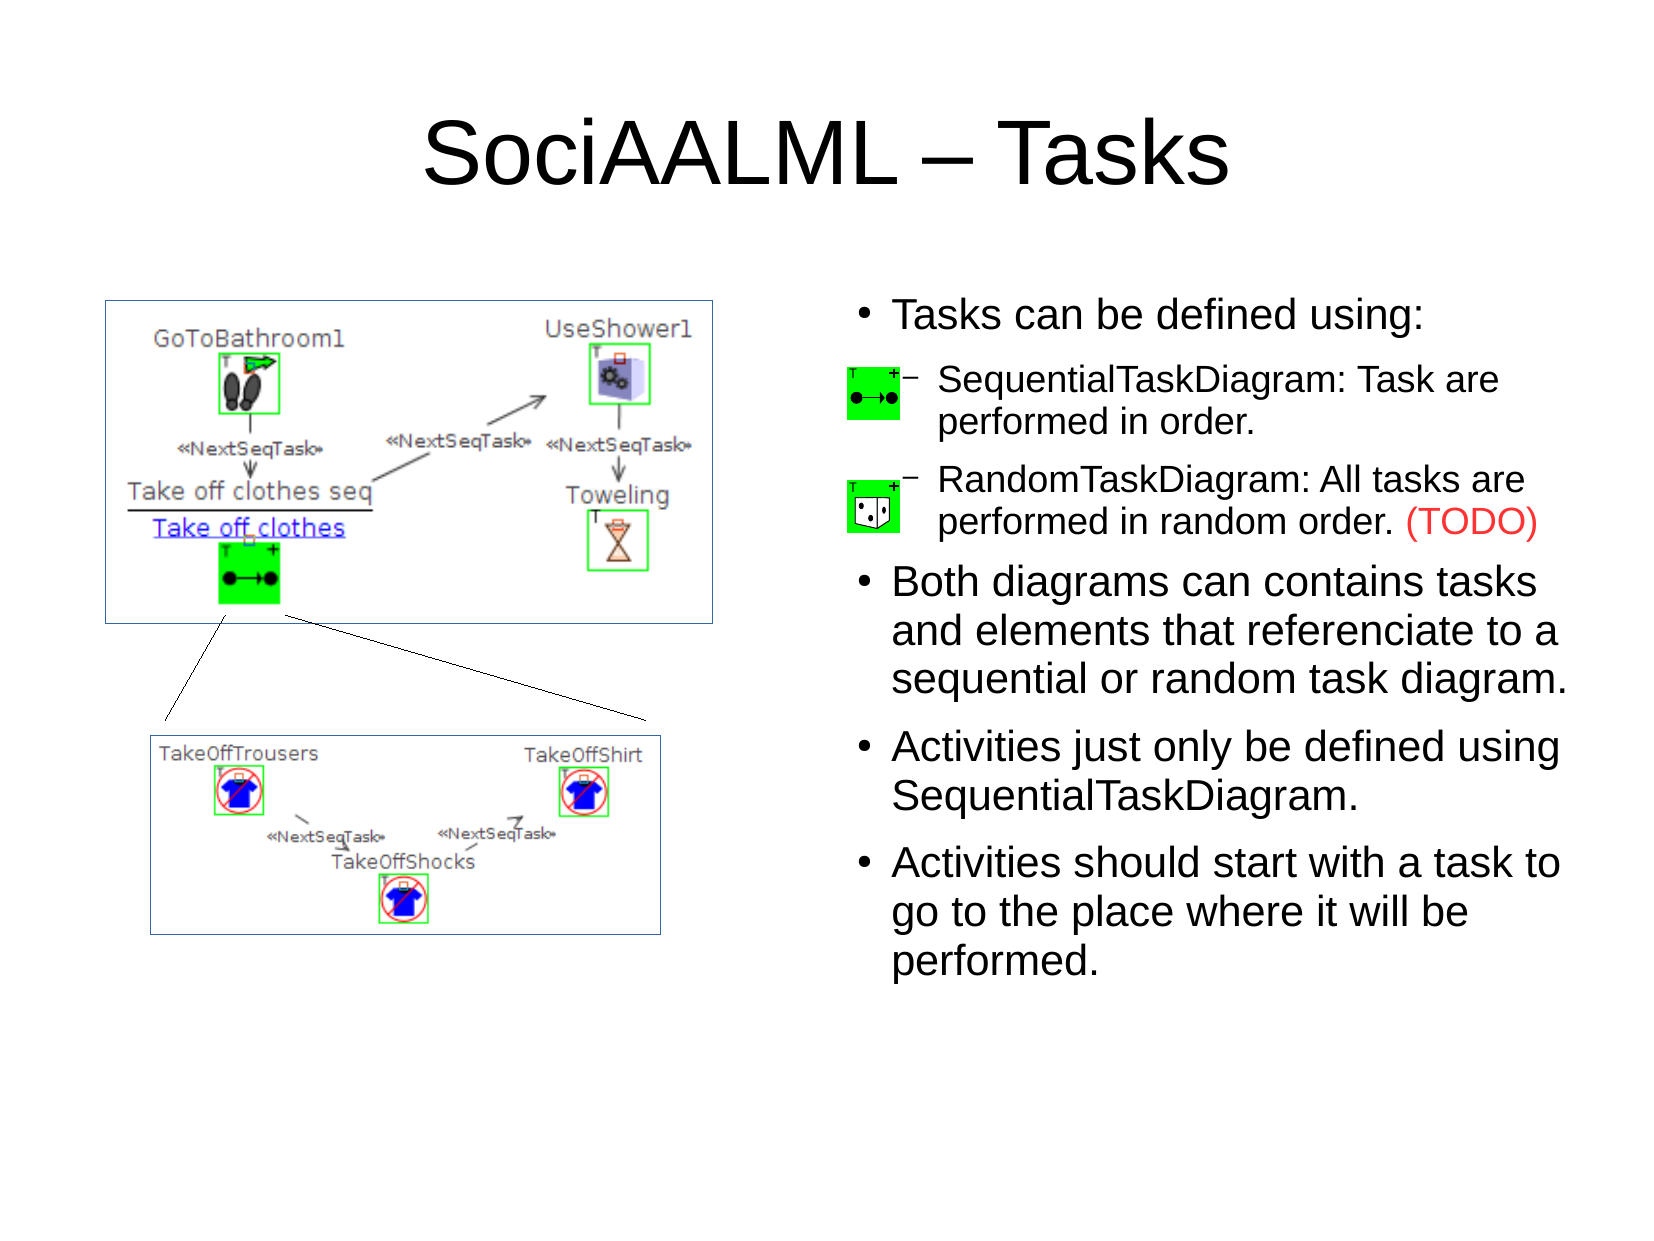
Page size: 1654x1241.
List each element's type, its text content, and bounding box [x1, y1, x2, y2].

picture [846, 480, 901, 534]
picture [846, 366, 901, 421]
list Tasks can be defined using: SequentialTaskDiagram: Task are performed in order. RandomTaskDiagram: All tasks are performed in random order. (TODO) Both diagrams can contains tasks and elements that referenciate to a sequential or random task diagram. Activities just only be defined using SequentialTaskDiagram. Activities should start with a task to go to the place where it will be performed. [845, 290, 1572, 1010]
title SociAALML – Tasks [82, 49, 1571, 257]
picture [105, 299, 713, 624]
picture [150, 734, 661, 935]
